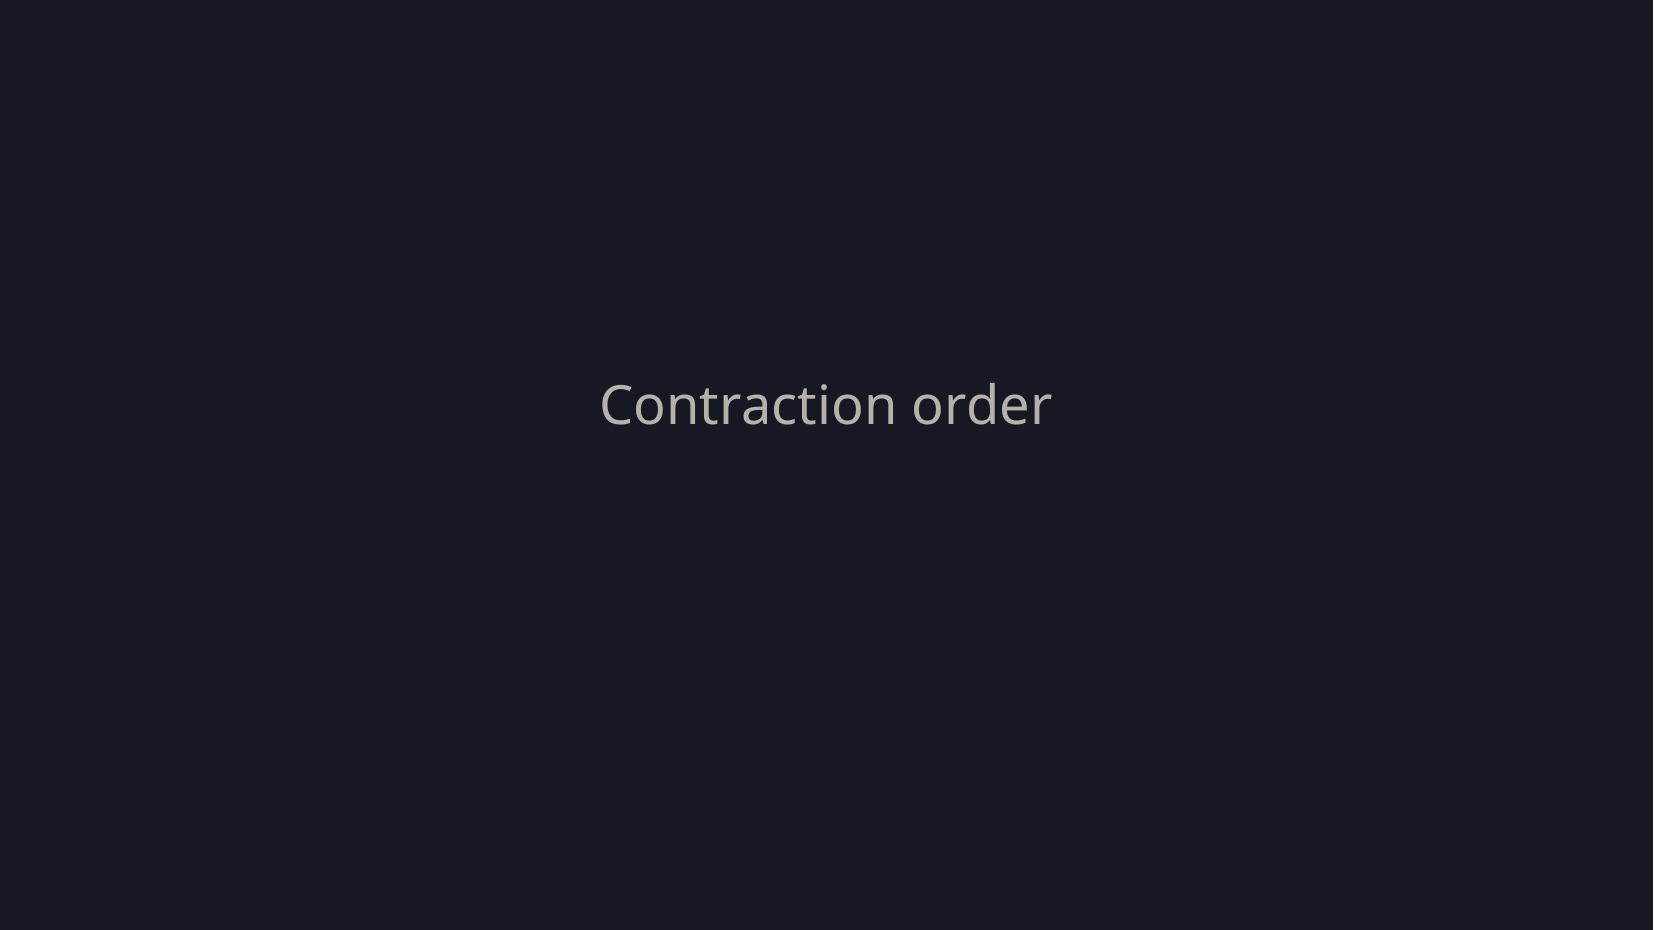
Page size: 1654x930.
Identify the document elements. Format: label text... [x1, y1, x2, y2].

text_box Contraction order [599, 366, 1055, 442]
